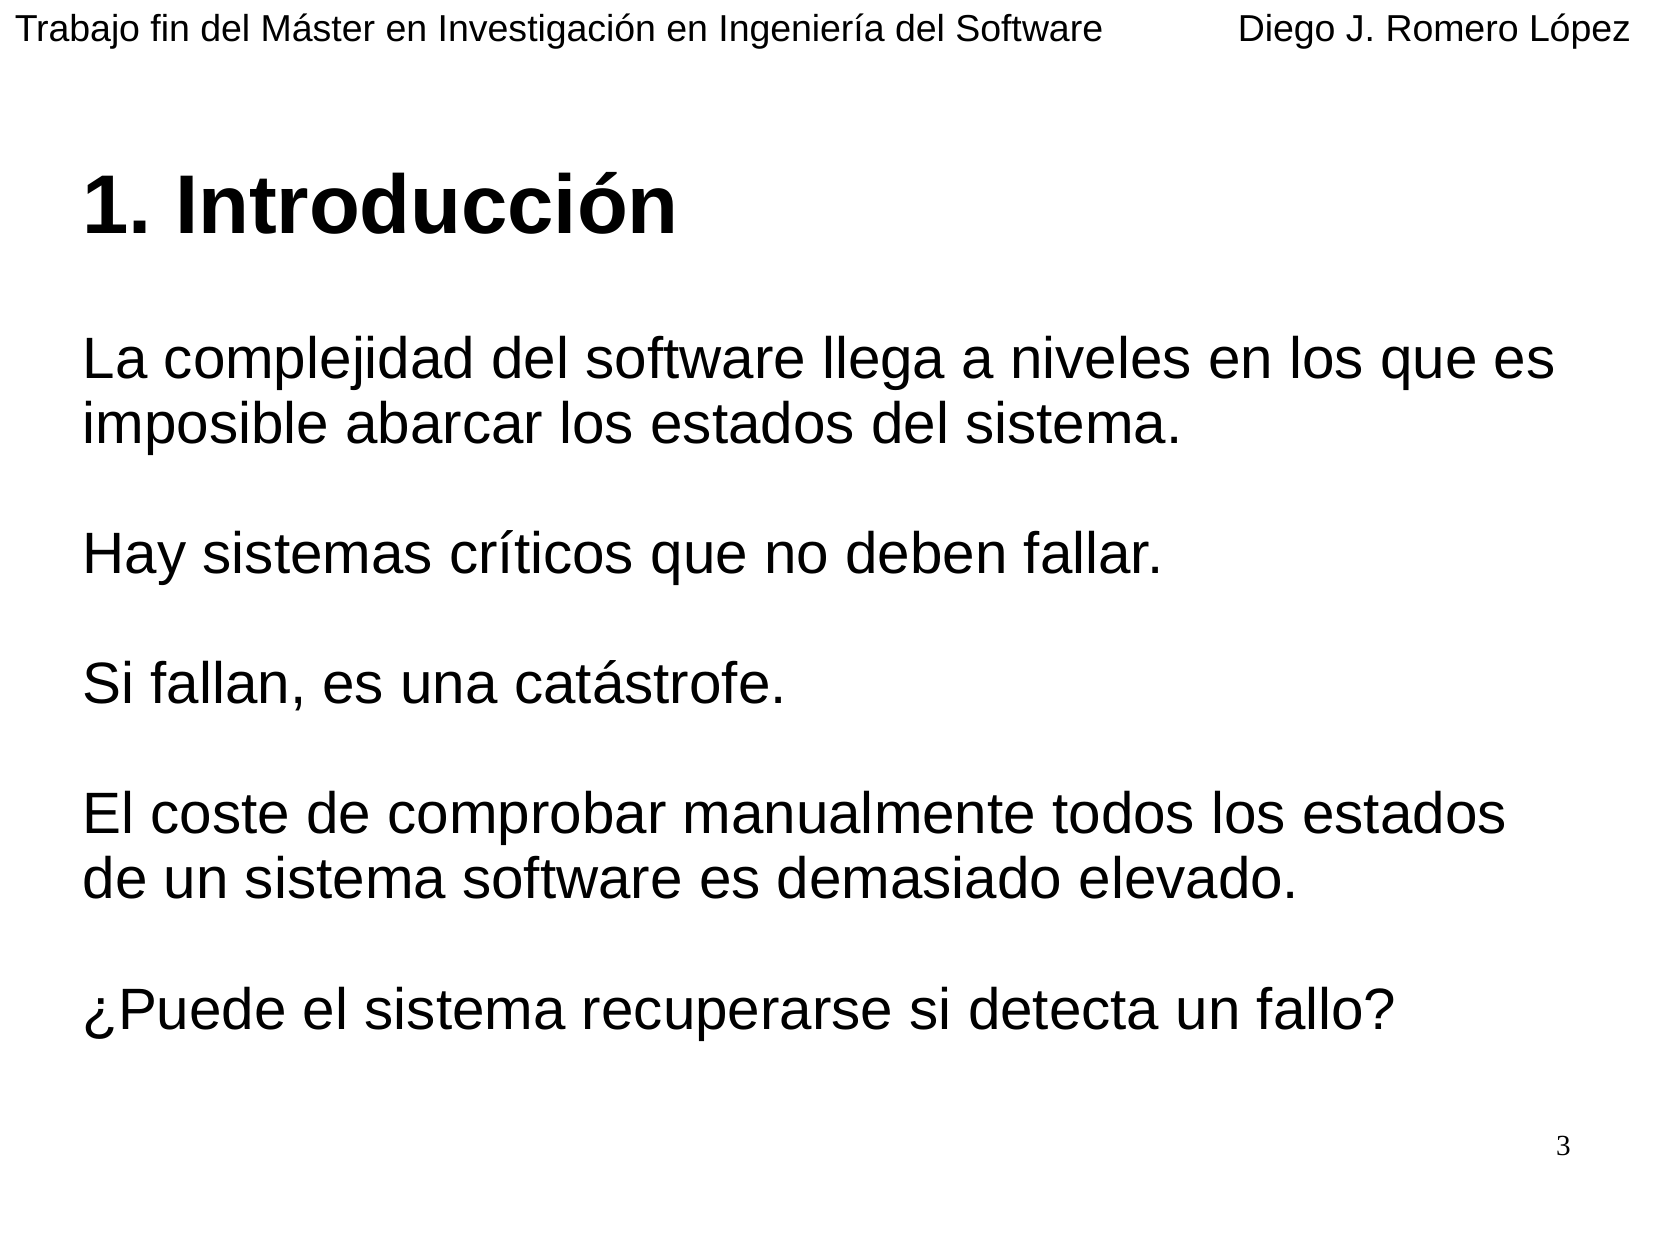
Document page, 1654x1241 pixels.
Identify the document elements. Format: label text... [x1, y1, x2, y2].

text_box 1. Introducción La complejidad del software llega a niveles en los que es imposible abarcar los estados del sistema. Hay sistemas críticos que no deben fallar. Si fallan, es una catástrofe. El coste de comprobar manualmente todos los estados de un sistema software es demasiado elevado. ¿Puede el sistema recuperarse si detecta un fallo? [82, 111, 1571, 1060]
